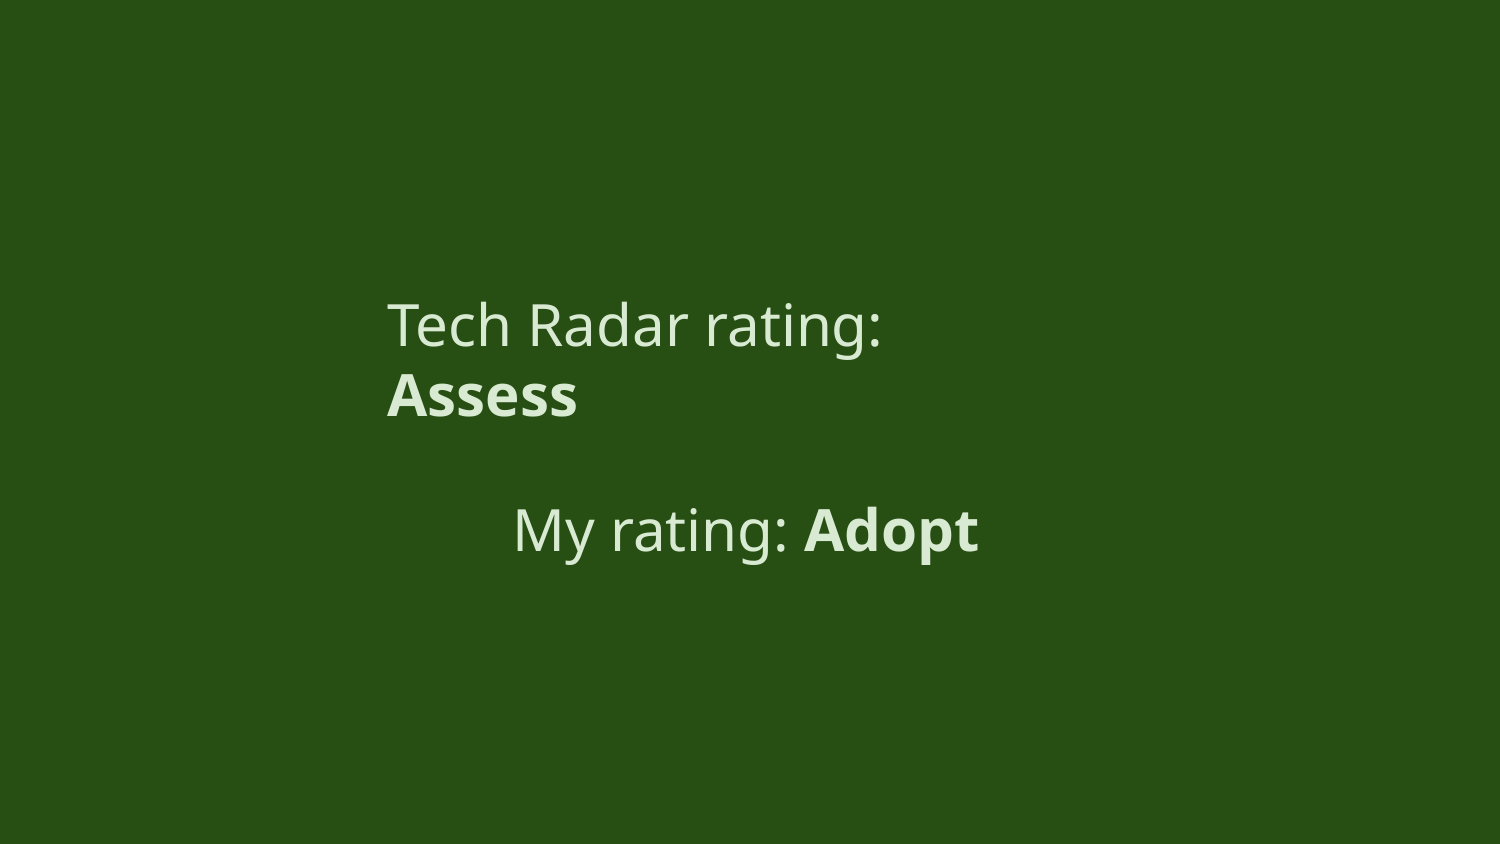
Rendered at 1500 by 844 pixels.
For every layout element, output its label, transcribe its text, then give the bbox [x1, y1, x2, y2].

text_box My rating: Adopt [497, 477, 1230, 594]
text_box Tech Radar rating: Assess [372, 273, 1105, 389]
